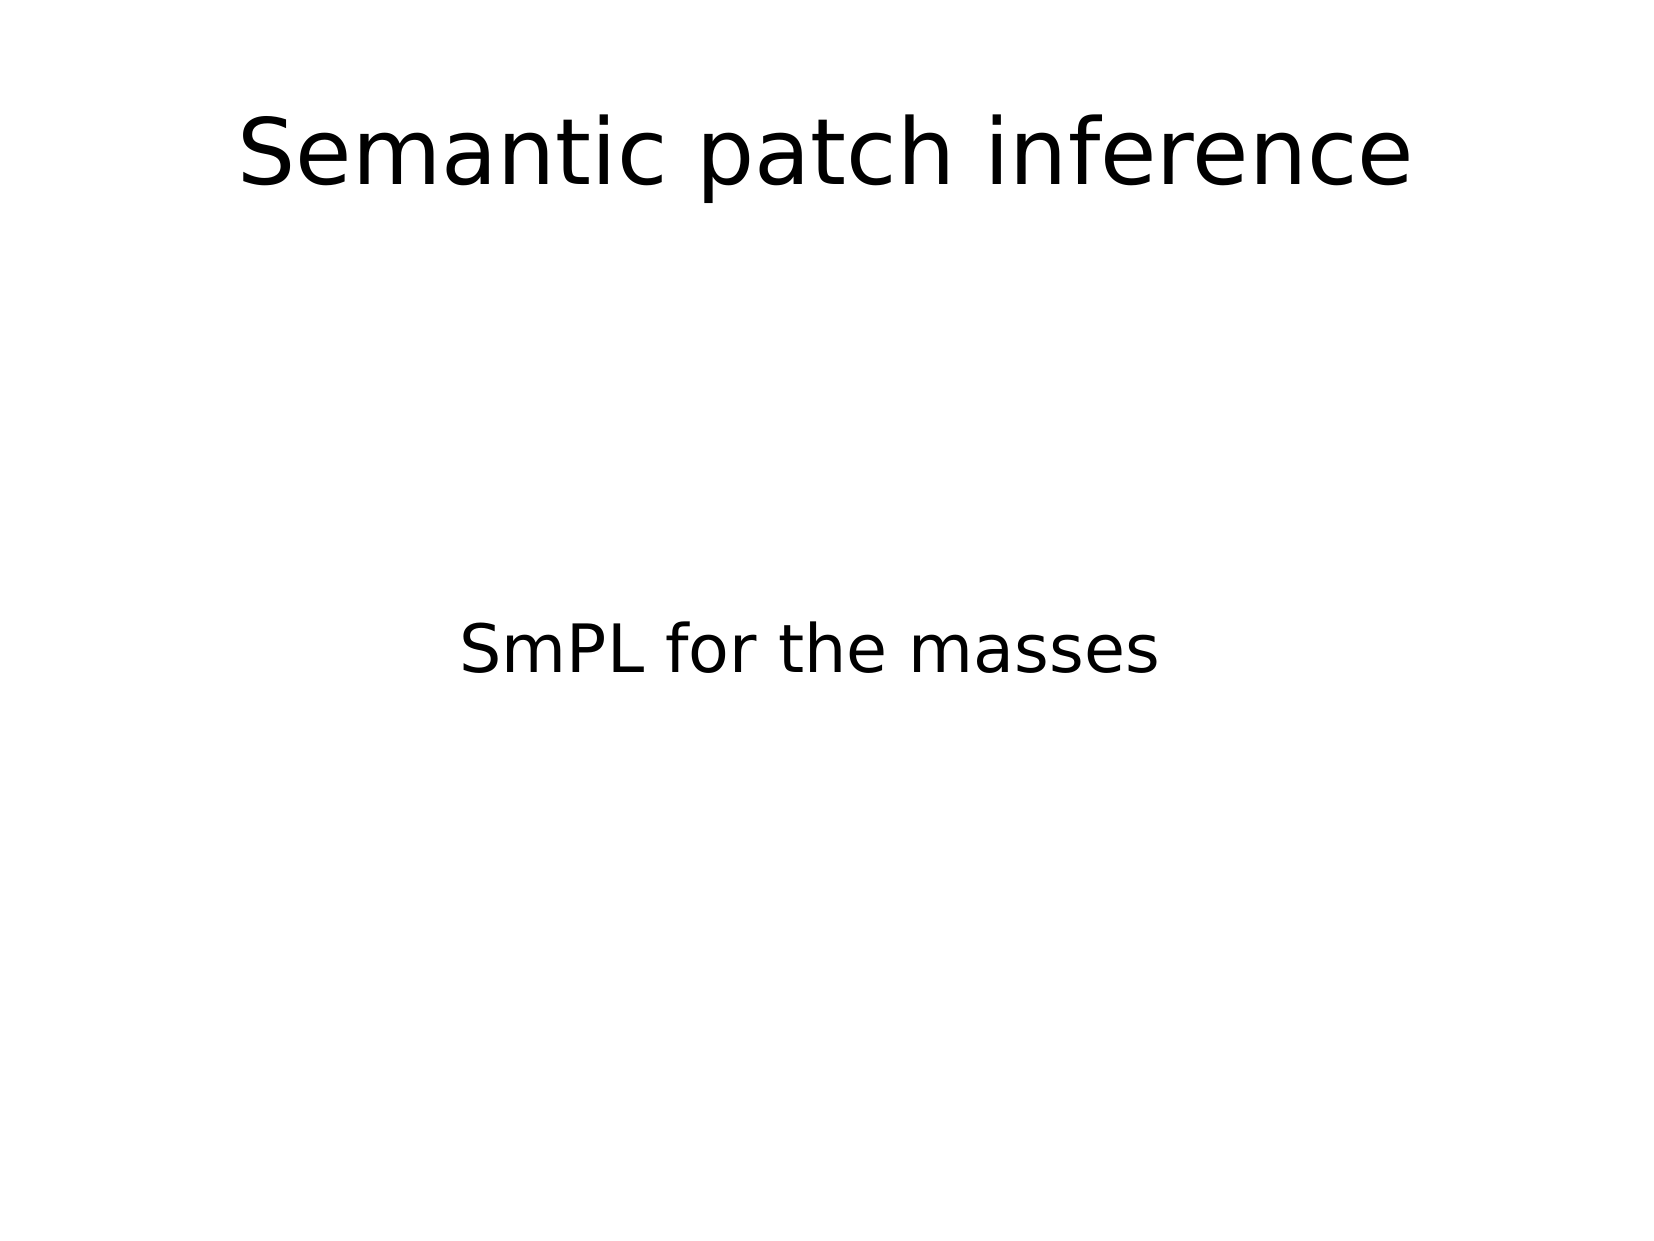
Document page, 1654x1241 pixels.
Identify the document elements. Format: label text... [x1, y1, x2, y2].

subtitle SmPL for the masses [82, 290, 1538, 1010]
title Semantic patch inference [82, 49, 1571, 257]
